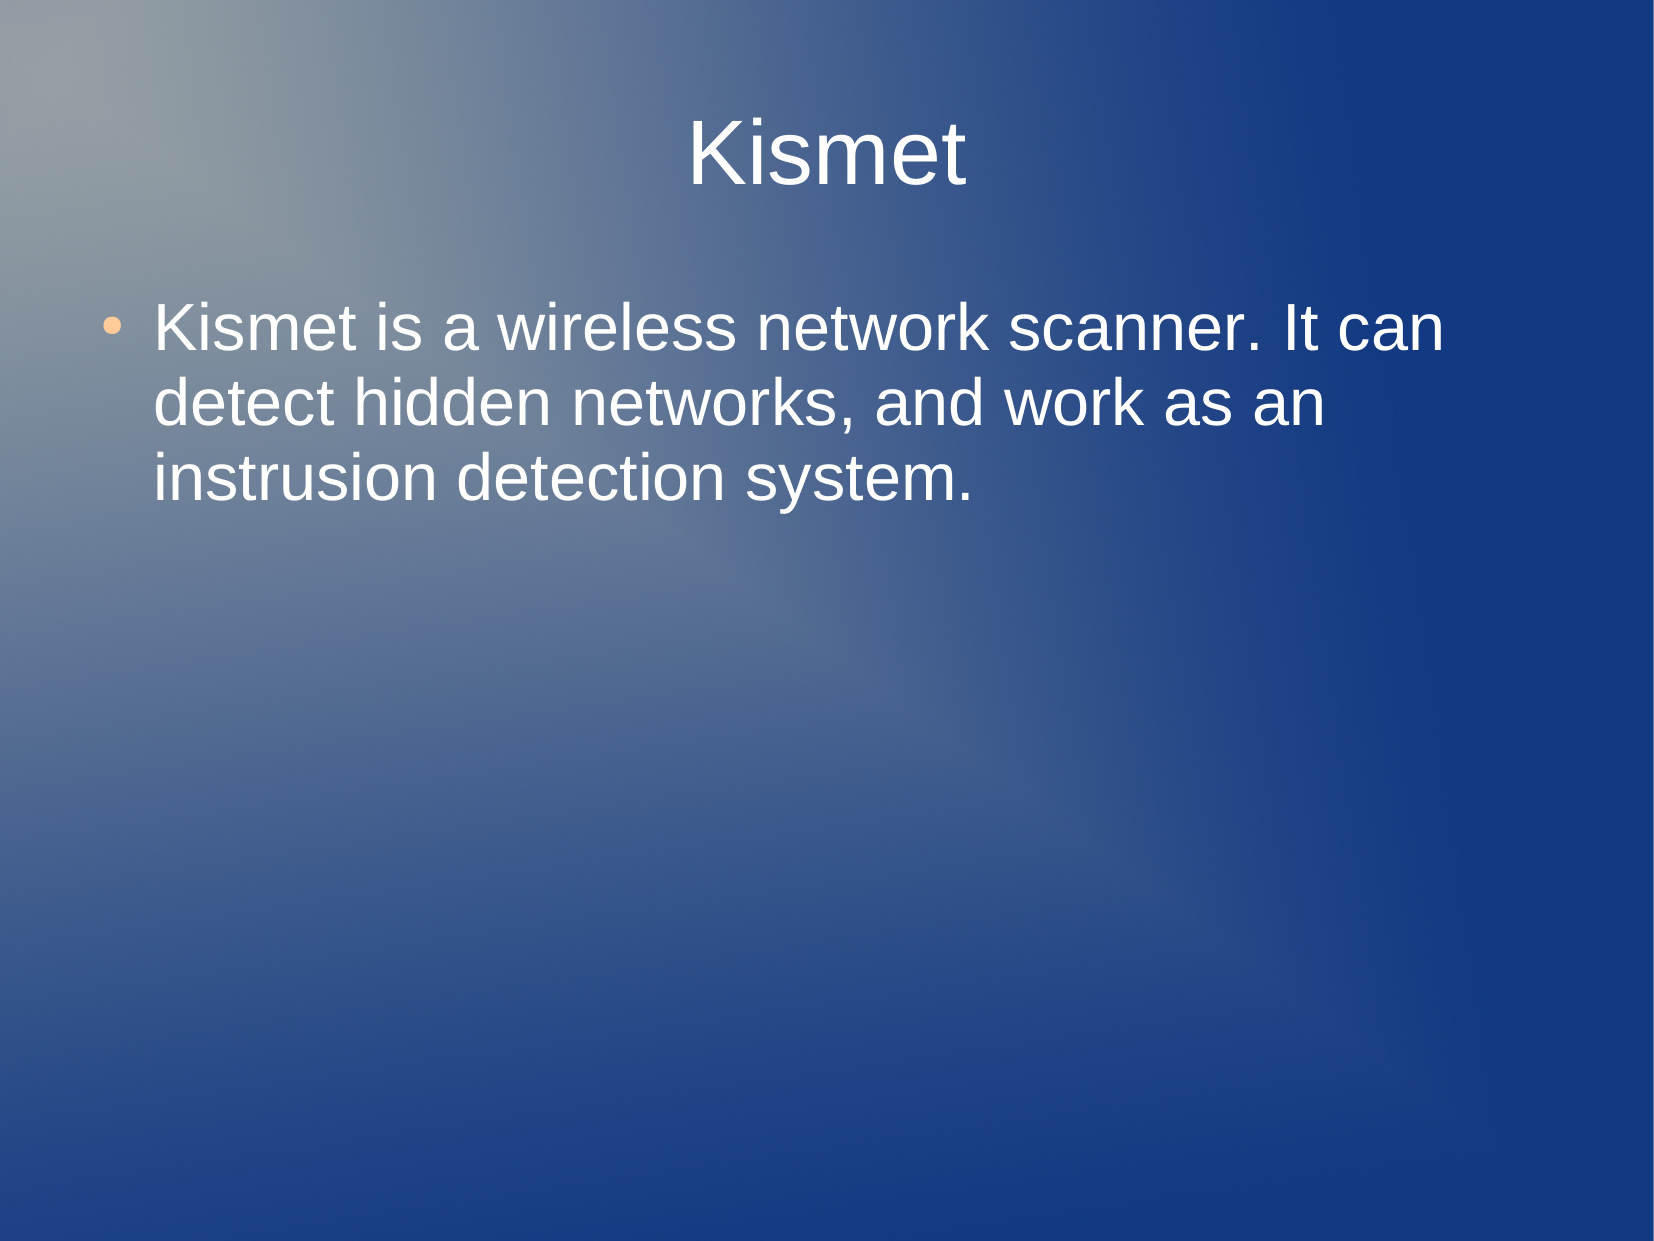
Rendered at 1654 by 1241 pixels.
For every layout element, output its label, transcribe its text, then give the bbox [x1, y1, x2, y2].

picture [0, 0, 1654, 1241]
list Kismet is a wireless network scanner. It can detect hidden networks, and work as an instrusion detection system. [82, 290, 1571, 1109]
title Kismet [82, 49, 1571, 257]
